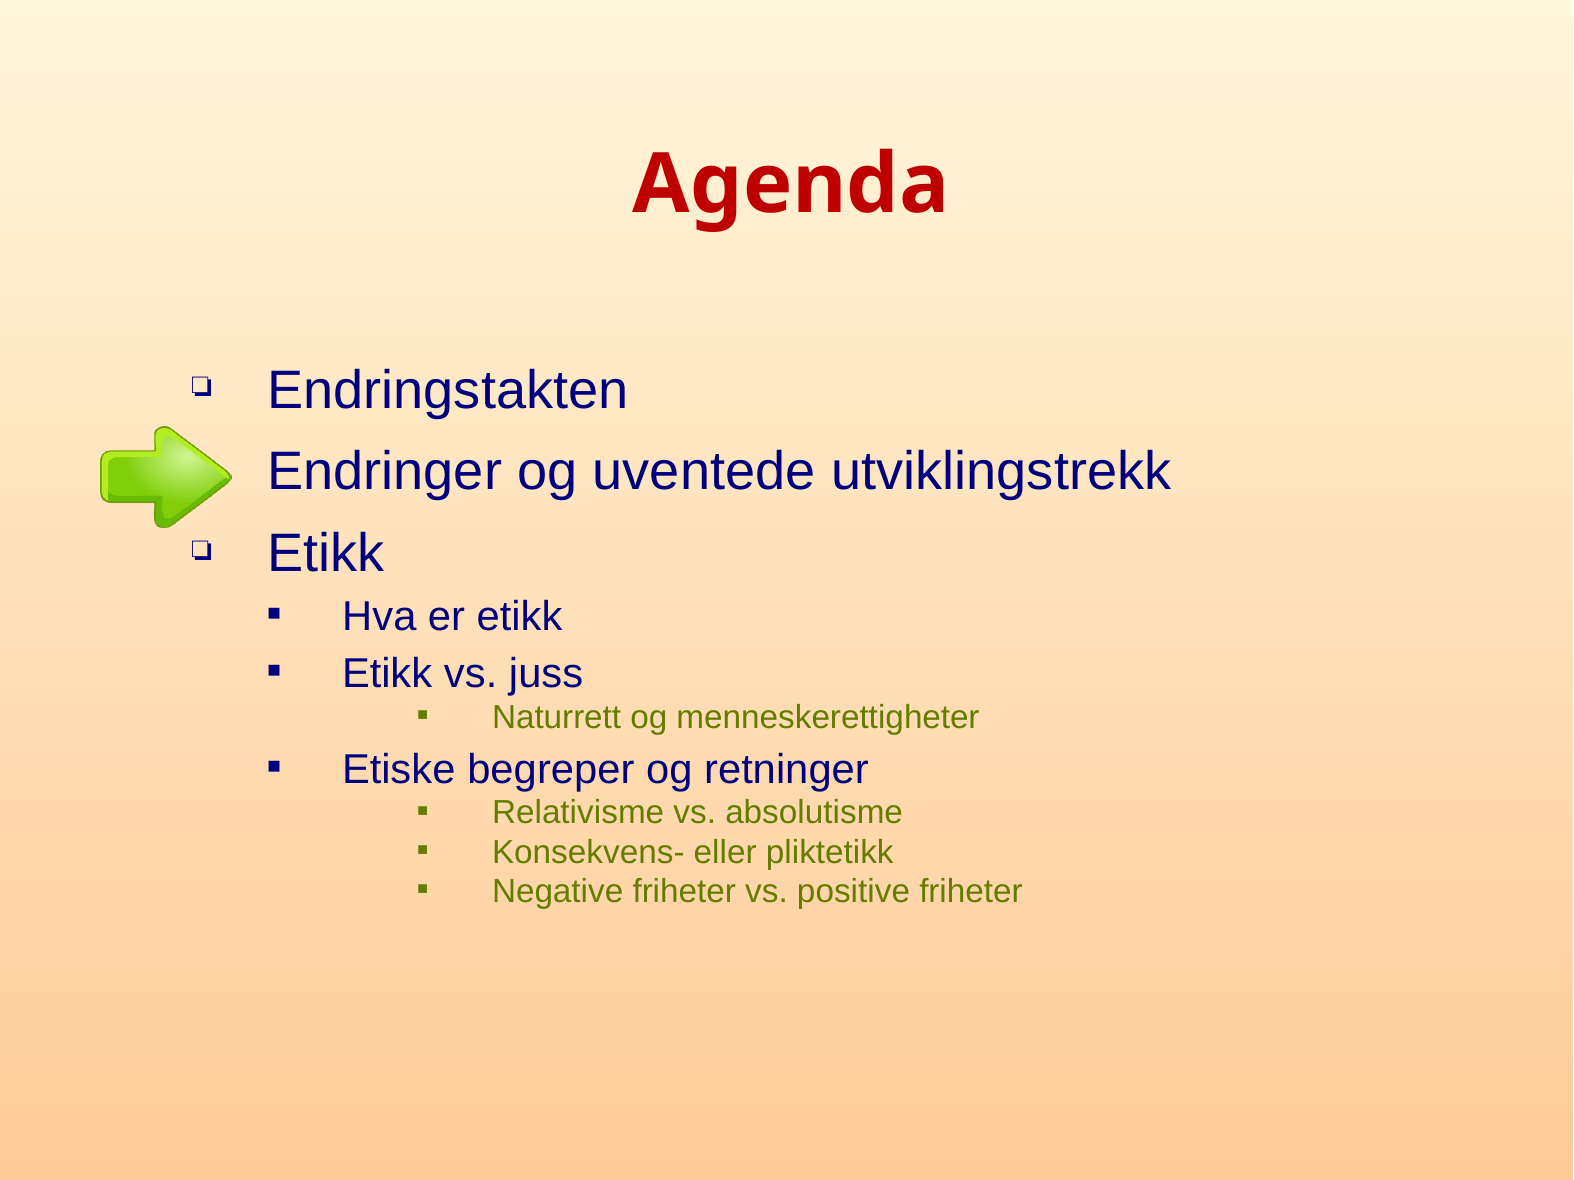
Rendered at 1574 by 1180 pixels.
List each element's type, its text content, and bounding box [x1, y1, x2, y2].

picture [100, 426, 232, 528]
title Agenda [39, 54, 1543, 309]
list Endringstakten Endringer og uventede utviklingstrekk Etikk Hva er etikk Etikk vs. juss Naturrett og menneskerettigheter Etiske begreper og retninger Relativisme vs. absolutisme Konsekvens- eller pliktetikk Negative friheter vs. positive friheter [192, 366, 1574, 1180]
